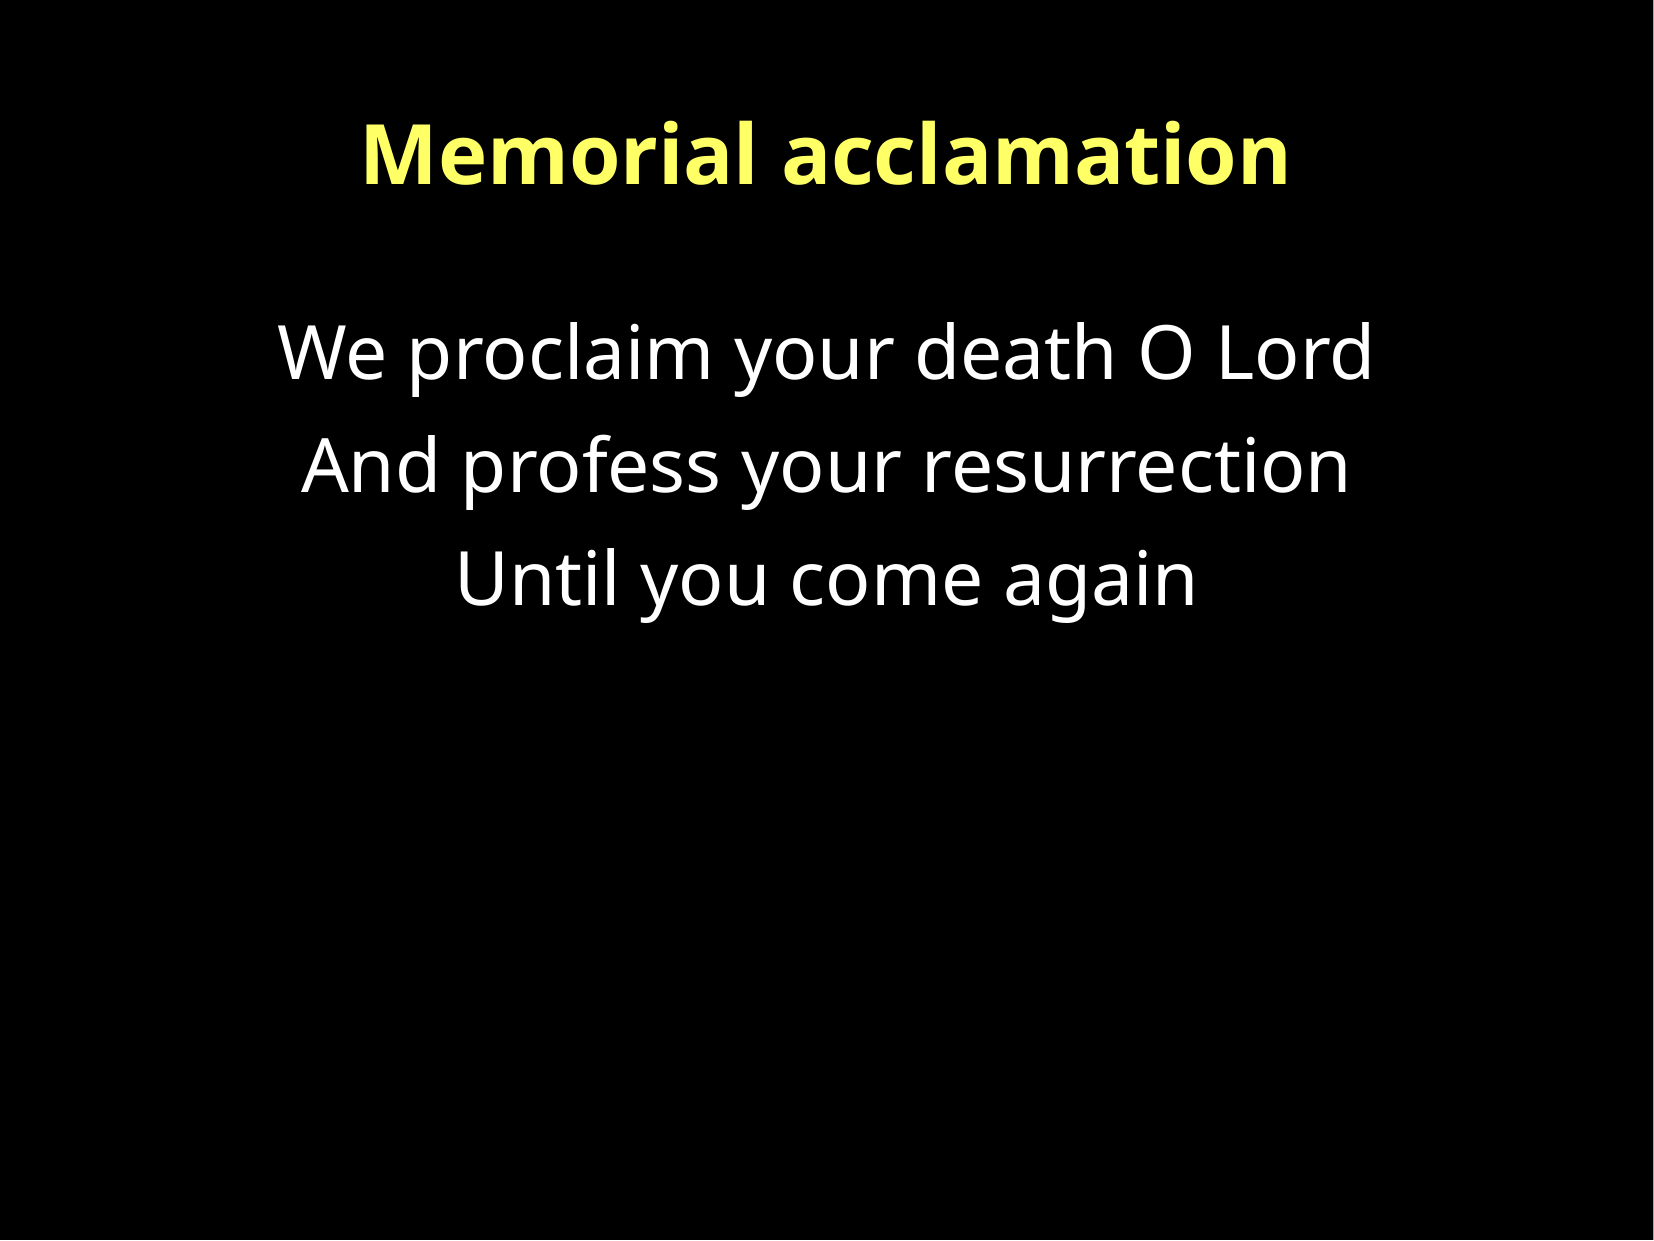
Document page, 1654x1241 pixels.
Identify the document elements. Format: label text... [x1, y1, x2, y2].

title Memorial acclamation [82, 49, 1571, 257]
list We proclaim your death O Lord And profess your resurrection Until you come again [0, 307, 1654, 1229]
